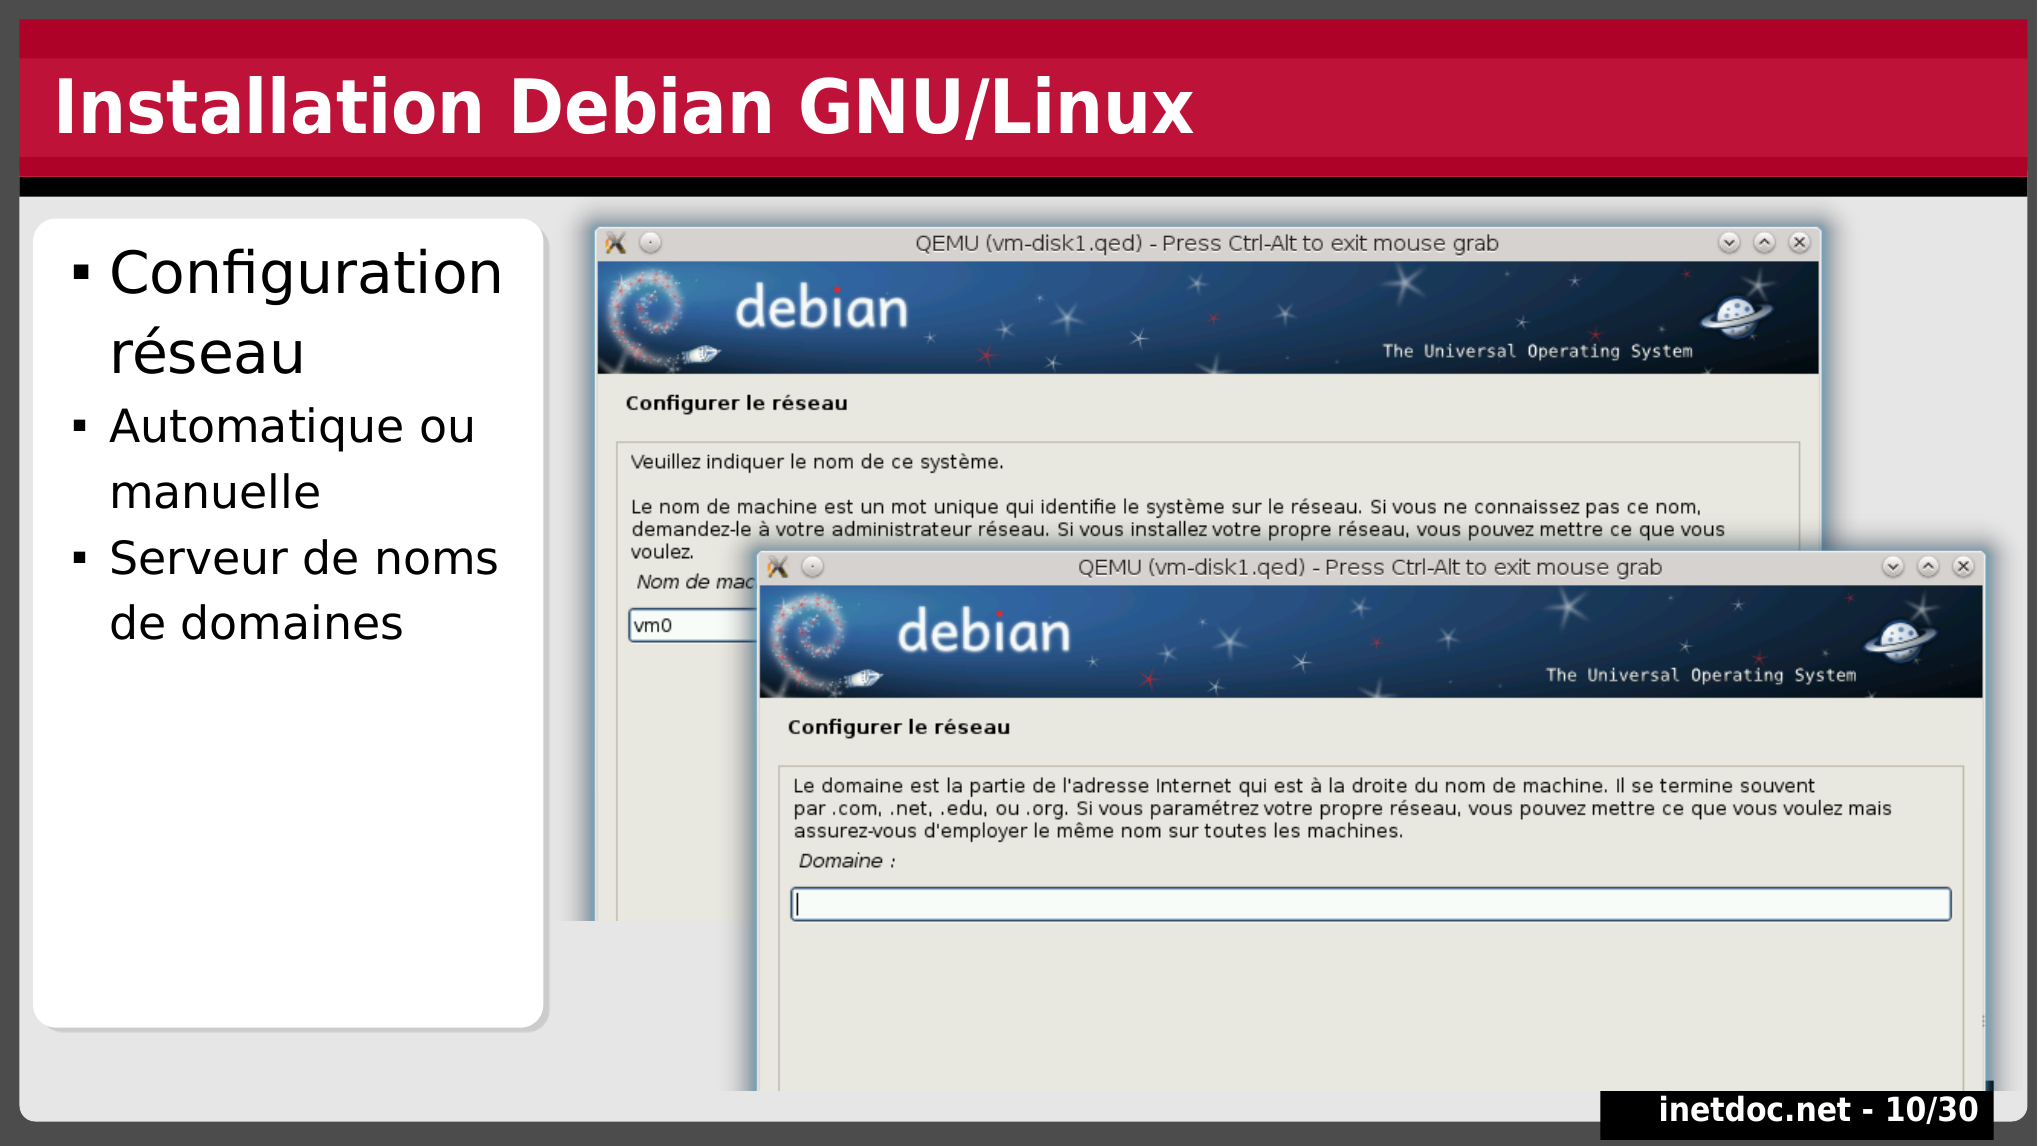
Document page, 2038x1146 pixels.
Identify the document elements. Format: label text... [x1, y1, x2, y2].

text_box Configuration réseau Automatique ou manuelle Serveur de noms de domaines [33, 218, 544, 1028]
picture [534, 167, 2038, 1091]
text_box inetdoc.net - <numéro>/30 [1600, 1091, 1994, 1140]
text_box [1994, 1091, 2028, 1122]
text_box [19, 19, 2028, 59]
text_box Installation Debian GNU/Linux [19, 59, 2028, 157]
text_box [19, 157, 2028, 1122]
